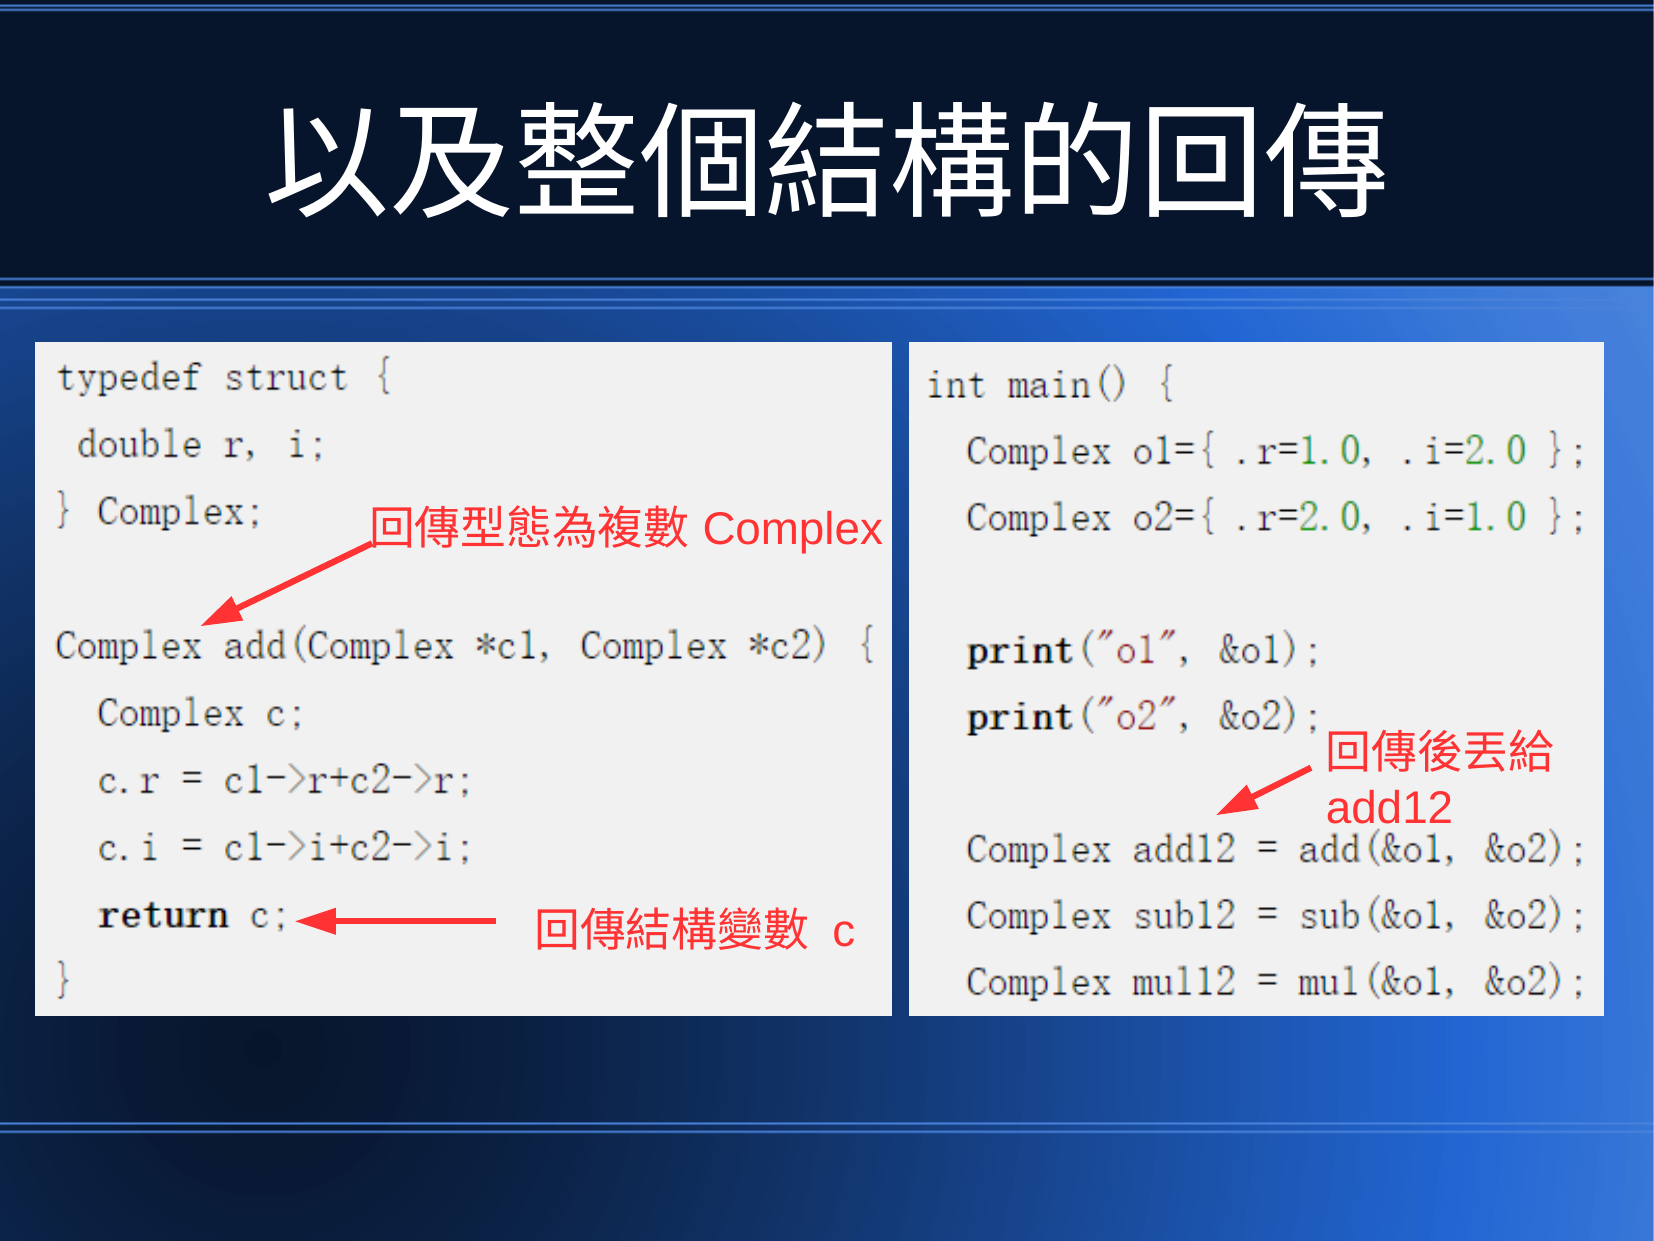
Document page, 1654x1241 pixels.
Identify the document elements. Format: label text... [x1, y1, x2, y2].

picture [0, 0, 1654, 1241]
text_box 回傳型態為複數Complex [354, 484, 897, 557]
text_box 回傳結構變數 c [519, 885, 883, 959]
title 以及整個結構的回傳 [82, 49, 1571, 257]
text_box 回傳後丟給 add12 [1311, 708, 1570, 833]
